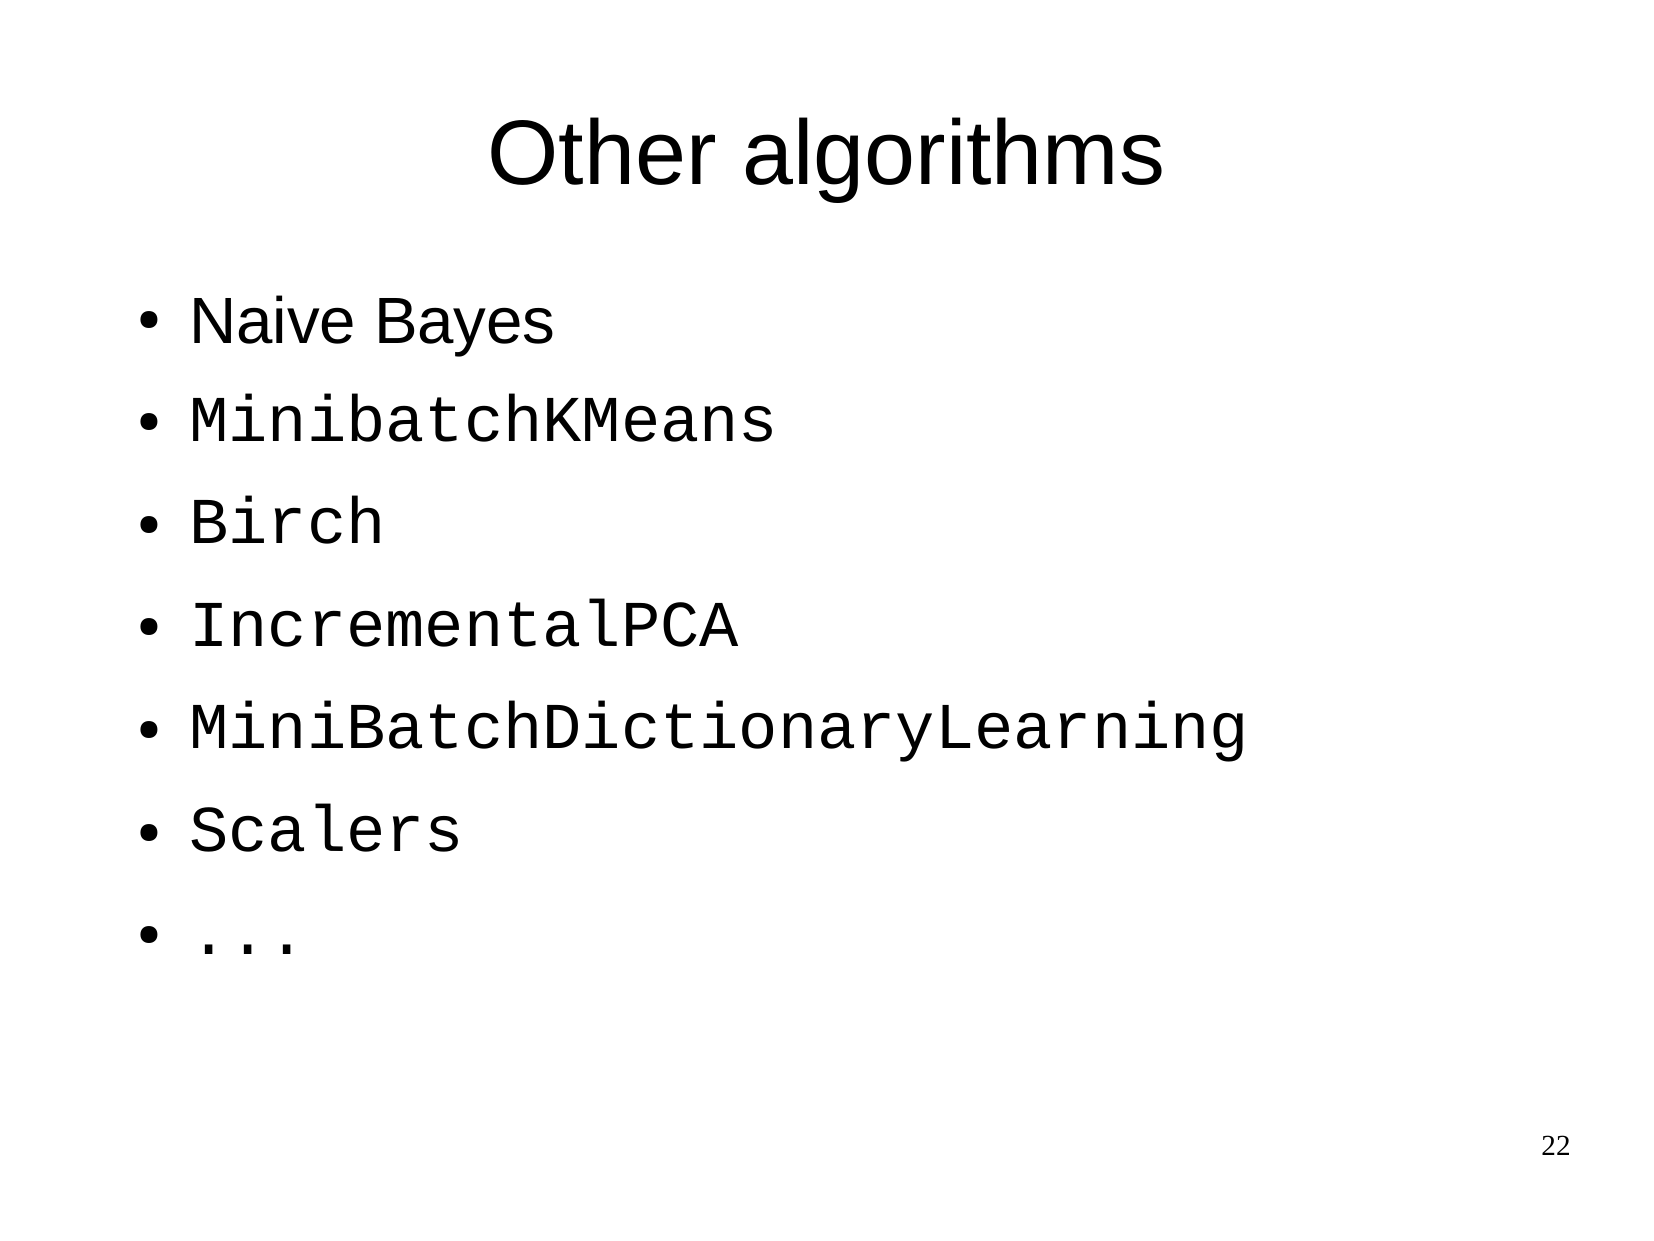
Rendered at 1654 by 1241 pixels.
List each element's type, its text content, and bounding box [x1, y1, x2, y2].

list Naive Bayes MinibatchKMeans Birch IncrementalPCA MiniBatchDictionaryLearning Scalers ... [120, 285, 1441, 976]
title Other algorithms [82, 49, 1571, 257]
